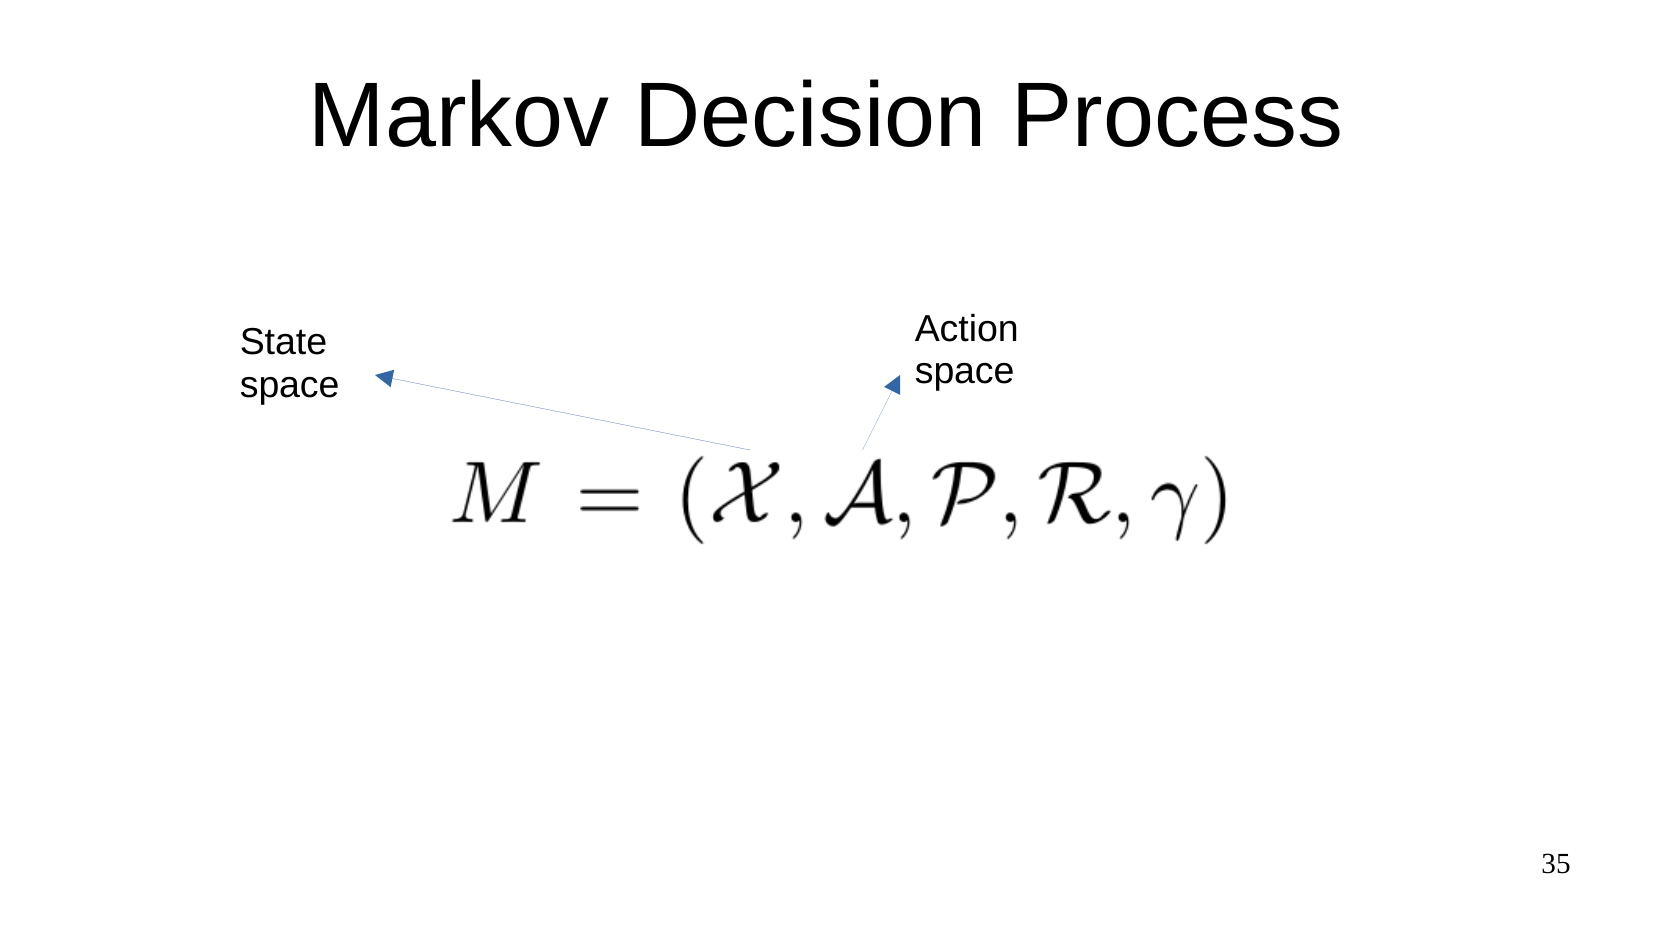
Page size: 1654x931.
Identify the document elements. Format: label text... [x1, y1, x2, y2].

title Markov Decision Process [82, 37, 1571, 193]
picture [446, 425, 1238, 563]
text_box State space [225, 313, 376, 413]
text_box Action space [900, 300, 1051, 399]
